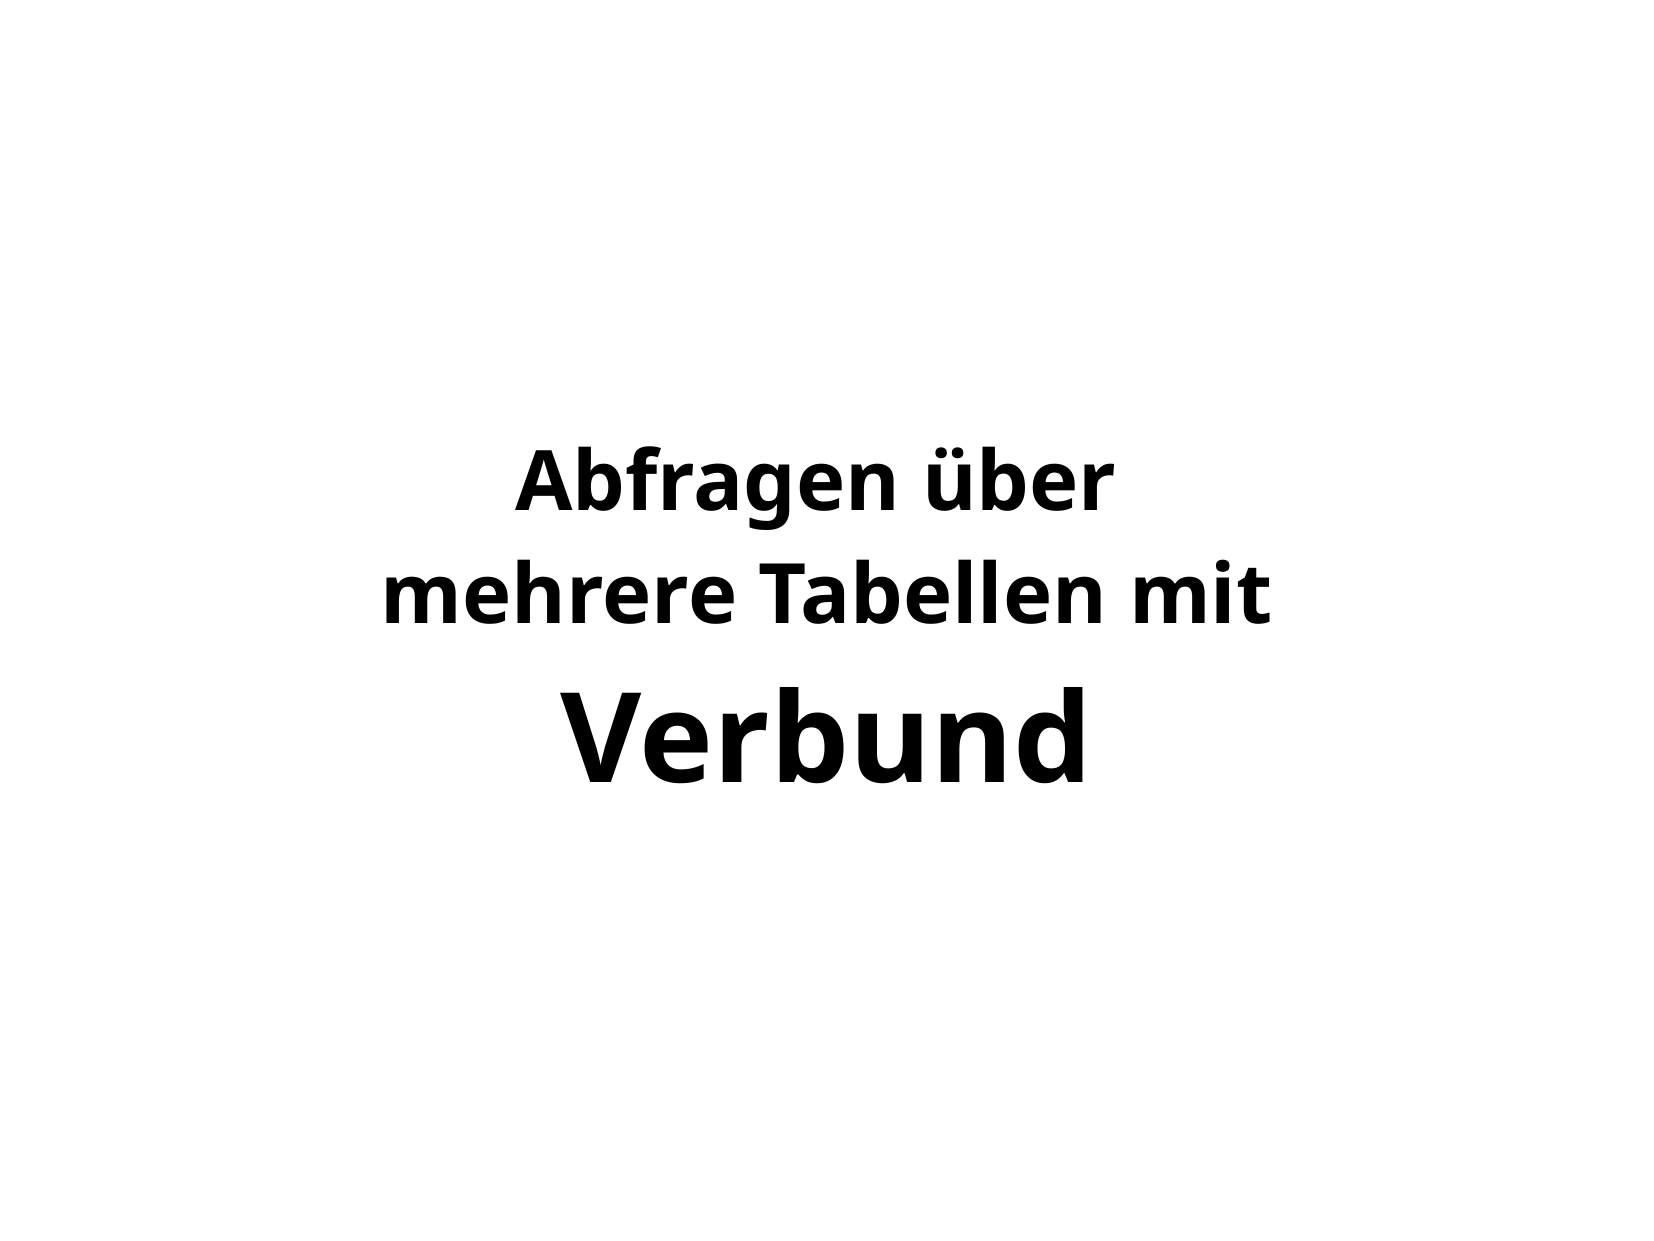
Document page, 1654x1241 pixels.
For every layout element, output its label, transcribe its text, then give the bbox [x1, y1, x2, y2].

subtitle Abfragen über mehrere Tabellen mit Verbund [23, 82, 1630, 1158]
